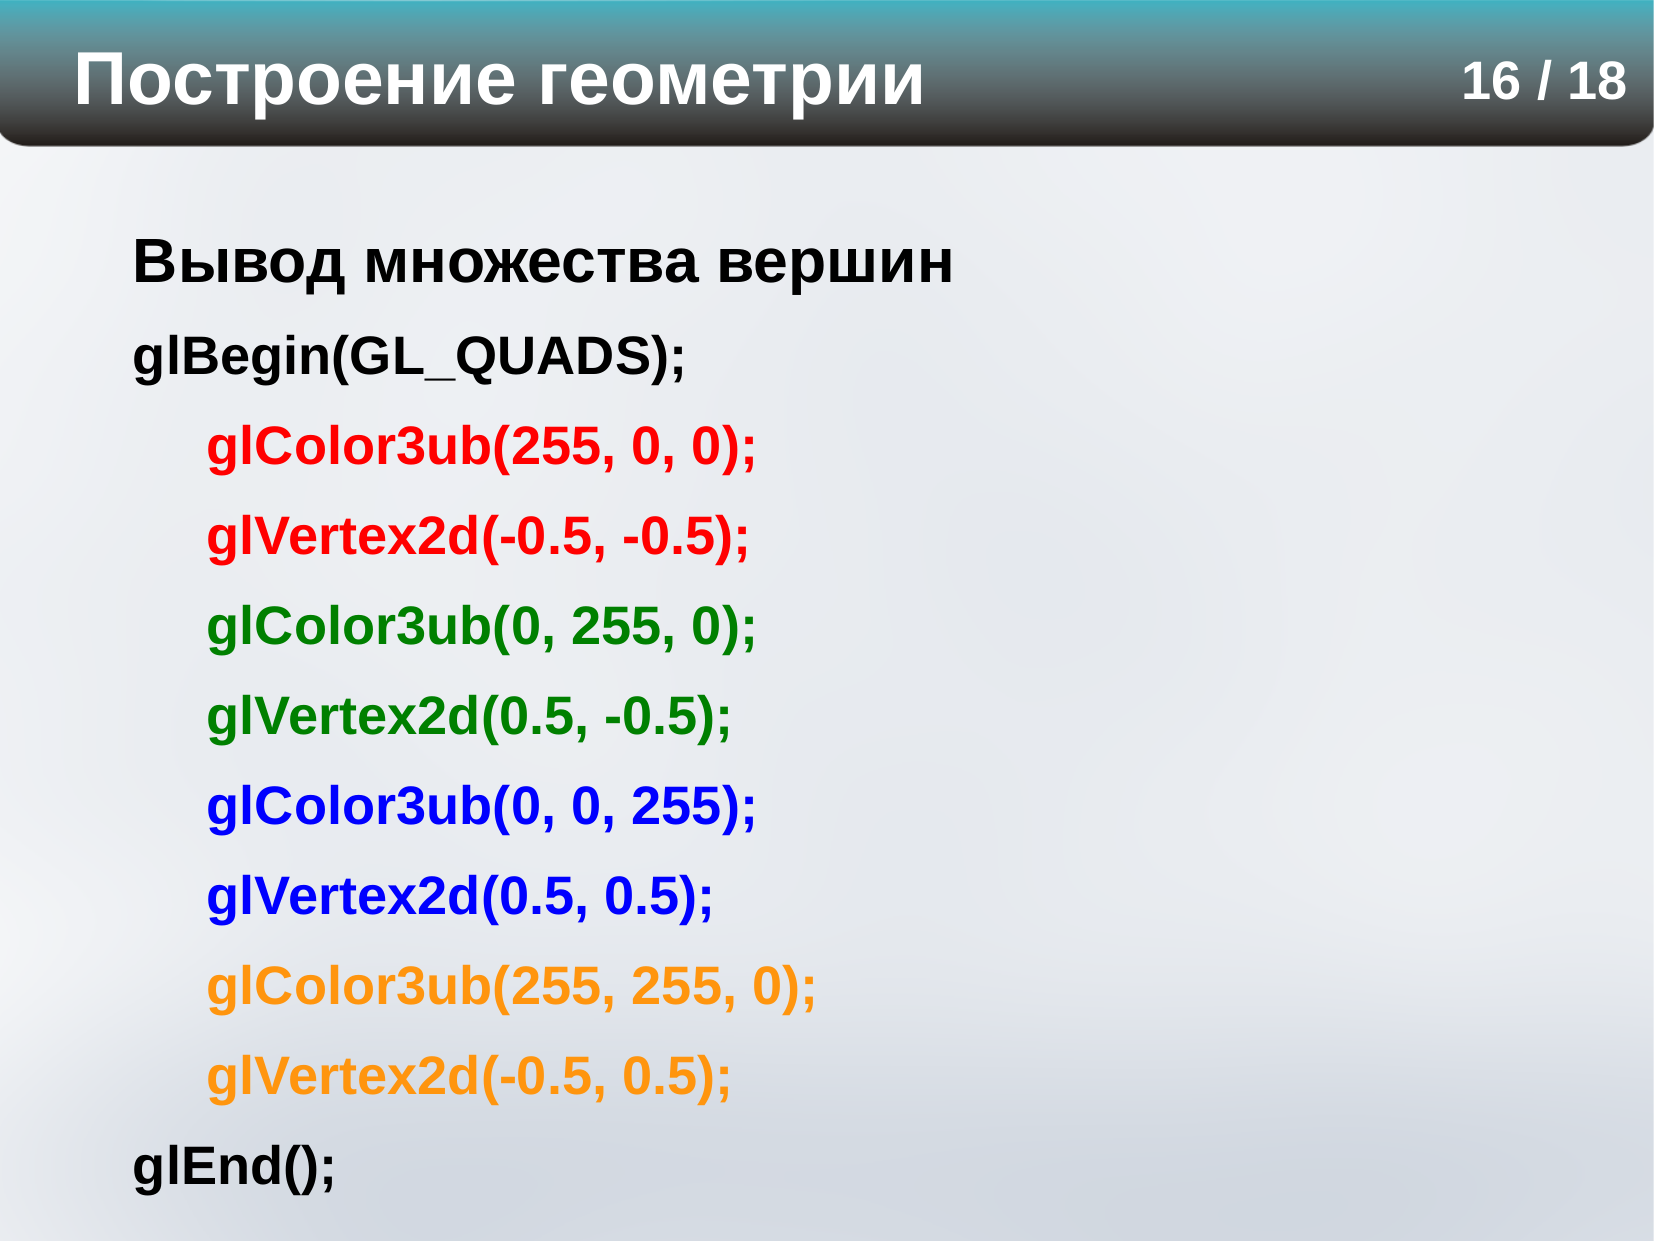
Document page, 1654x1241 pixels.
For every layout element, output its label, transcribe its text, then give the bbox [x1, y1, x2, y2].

text_box Построение геометрии [59, 29, 1418, 129]
text_box Вывод множества вершин glBegin(GL_QUADS); glColor3ub(255, 0, 0); glVertex2d(-0.5, -0.5); glColor3ub(0, 255, 0); glVertex2d(0.5, -0.5); glColor3ub(0, 0, 255); glVertex2d(0.5, 0.5); glColor3ub(255, 255, 0); glVertex2d(-0.5, 0.5); glEnd(); [118, 218, 1595, 1204]
picture [0, 0, 1654, 1241]
text_box <номер> / 18 [1446, 42, 1654, 179]
